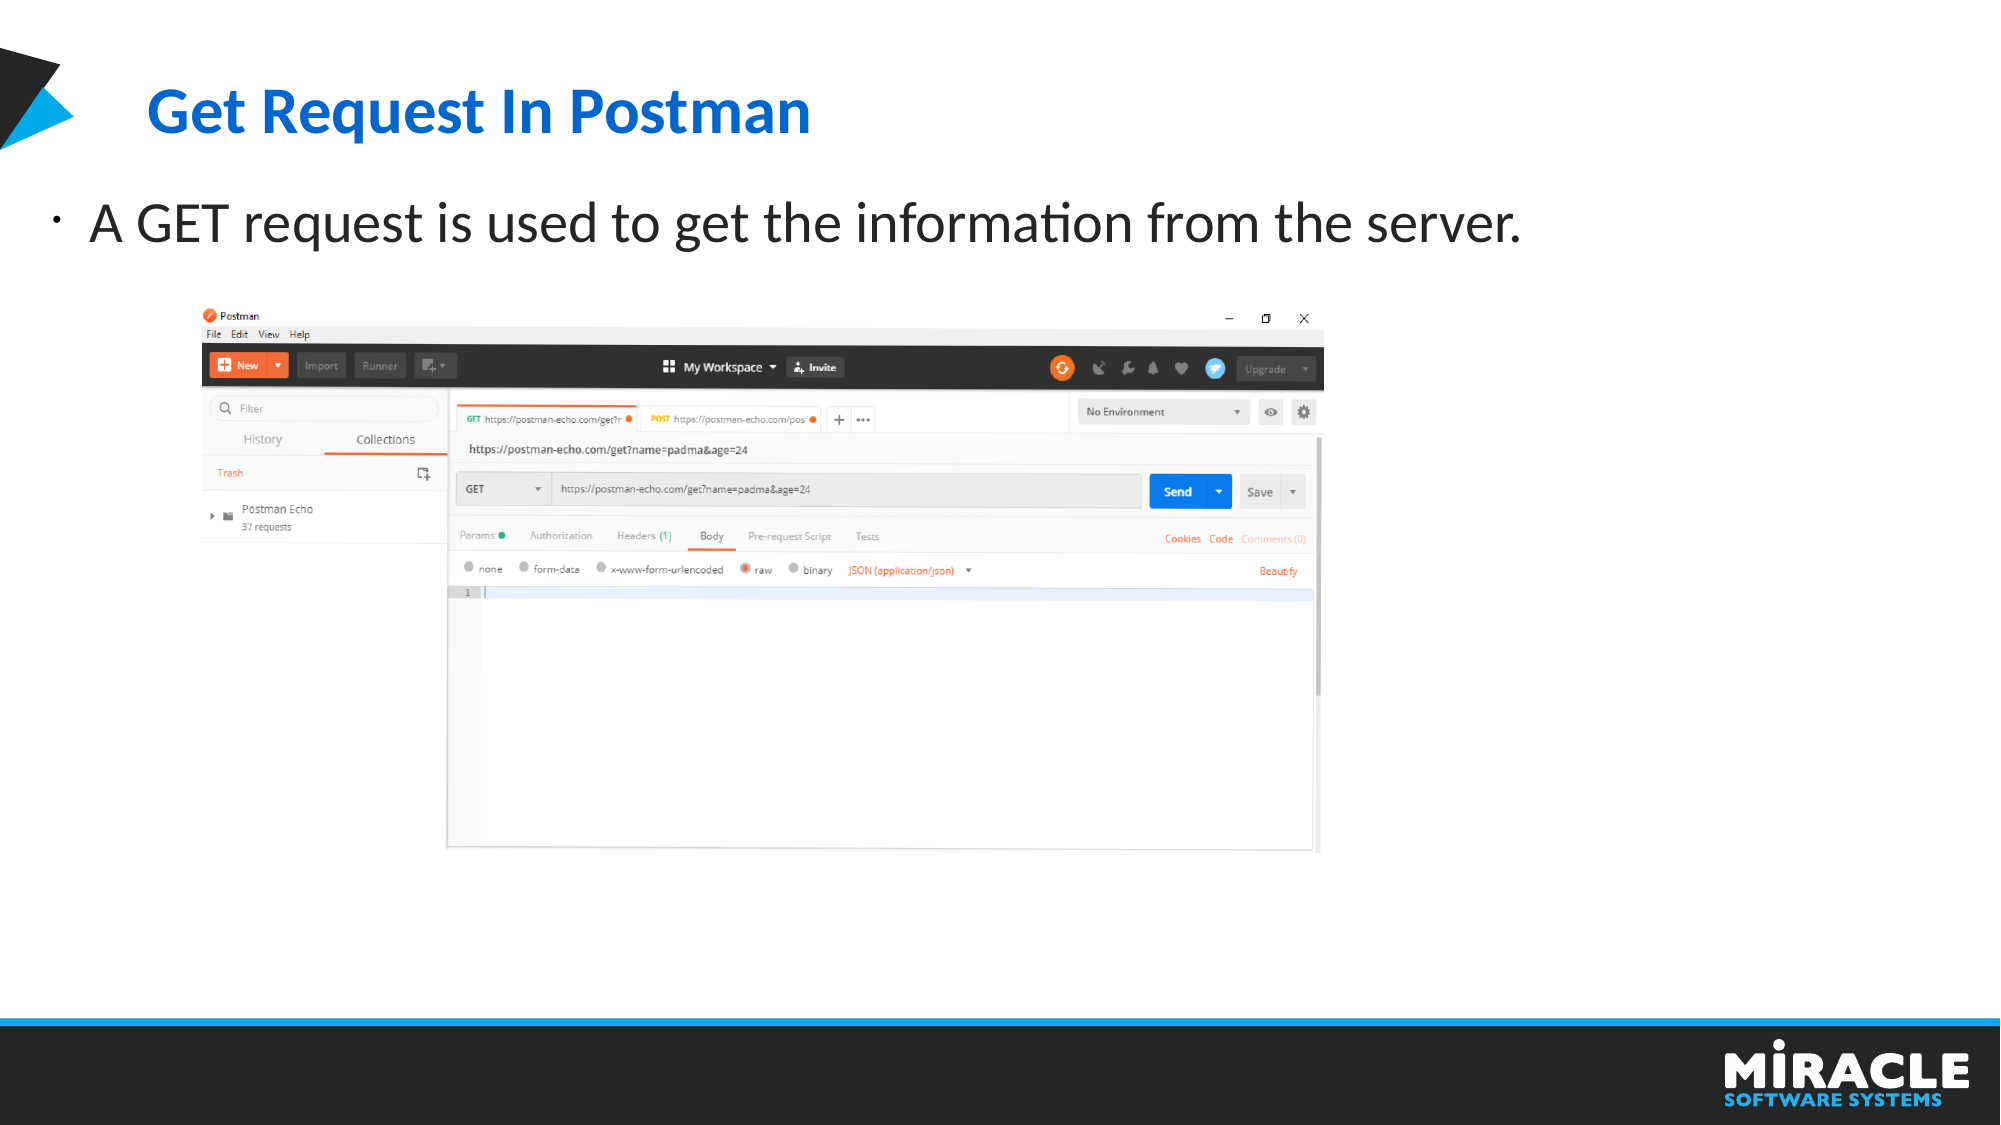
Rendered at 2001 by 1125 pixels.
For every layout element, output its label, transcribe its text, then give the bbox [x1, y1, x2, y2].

picture [199, 305, 1324, 853]
list Get Request In Postman [95, 59, 1913, 201]
list A GET request is used to get the information from the server. [37, 177, 1890, 901]
